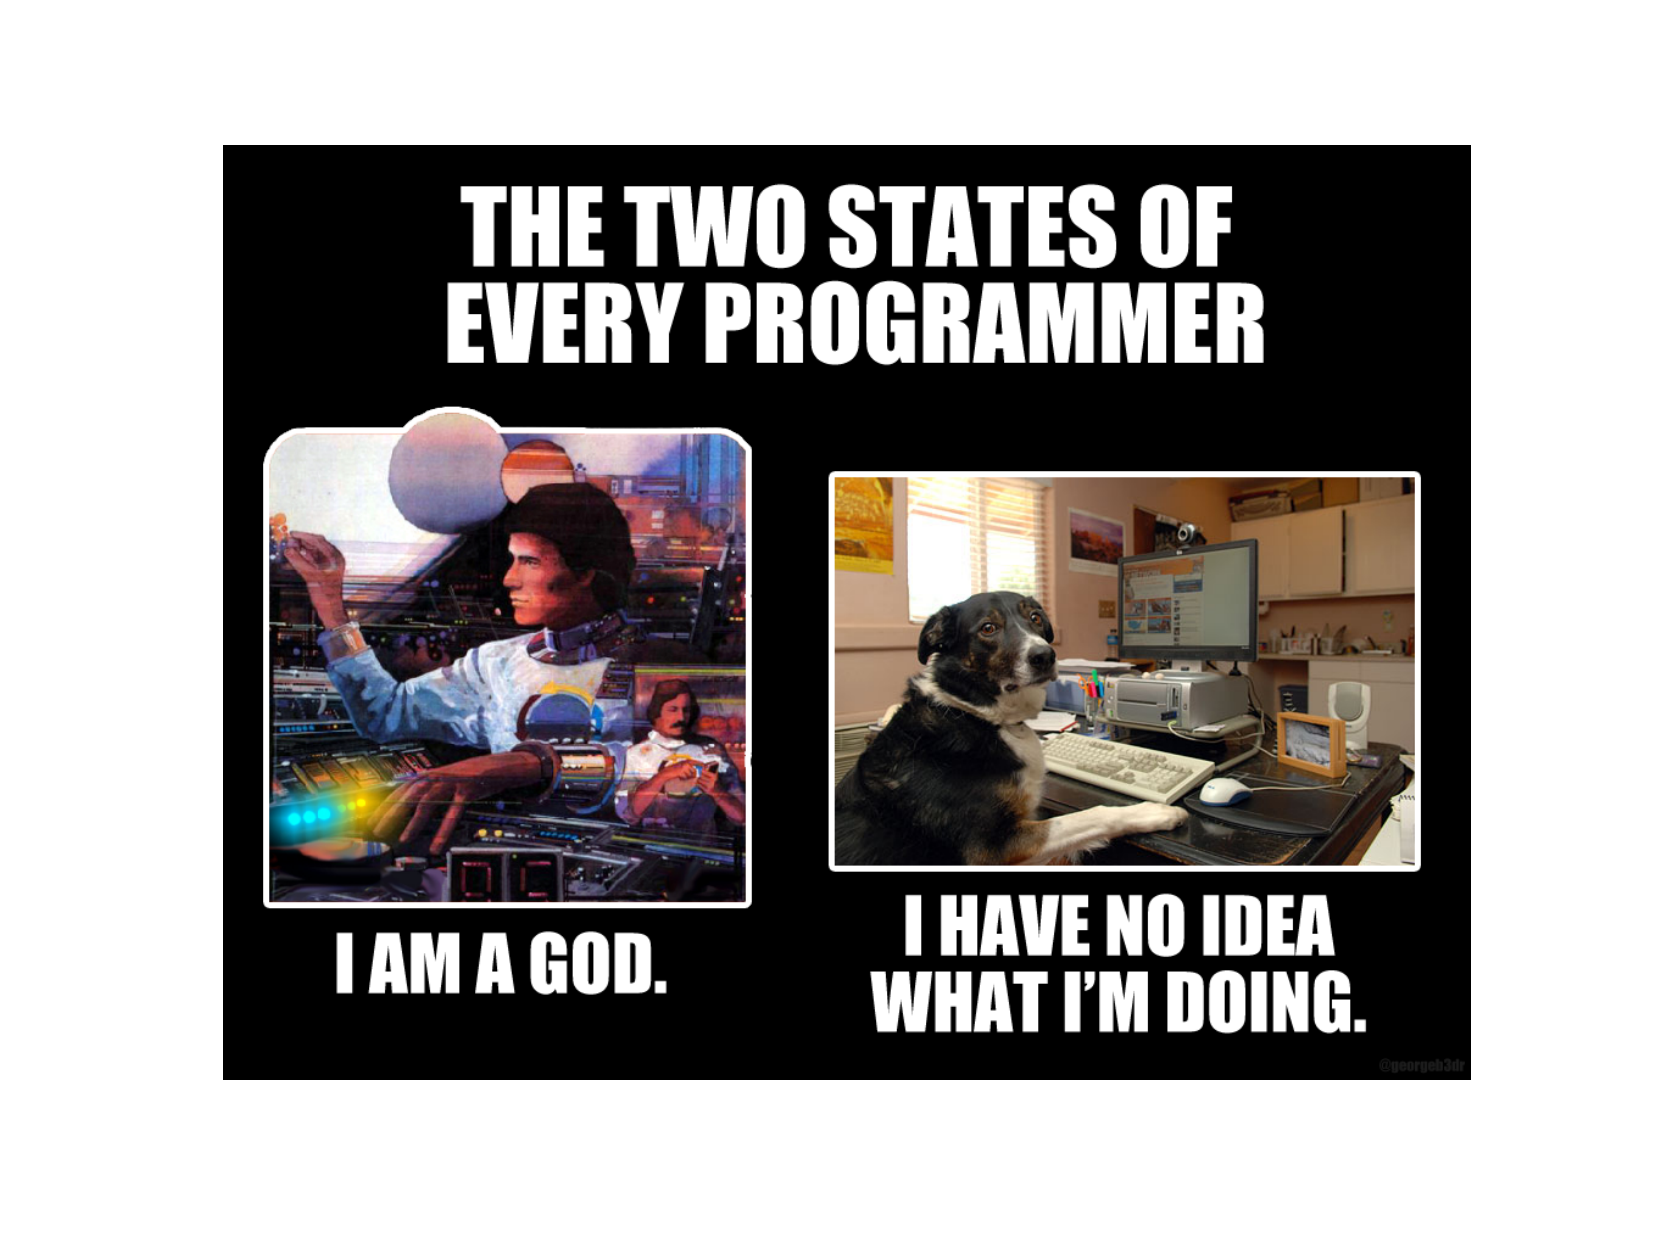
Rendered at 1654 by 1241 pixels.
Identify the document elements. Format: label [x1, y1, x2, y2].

picture [223, 145, 1471, 1081]
